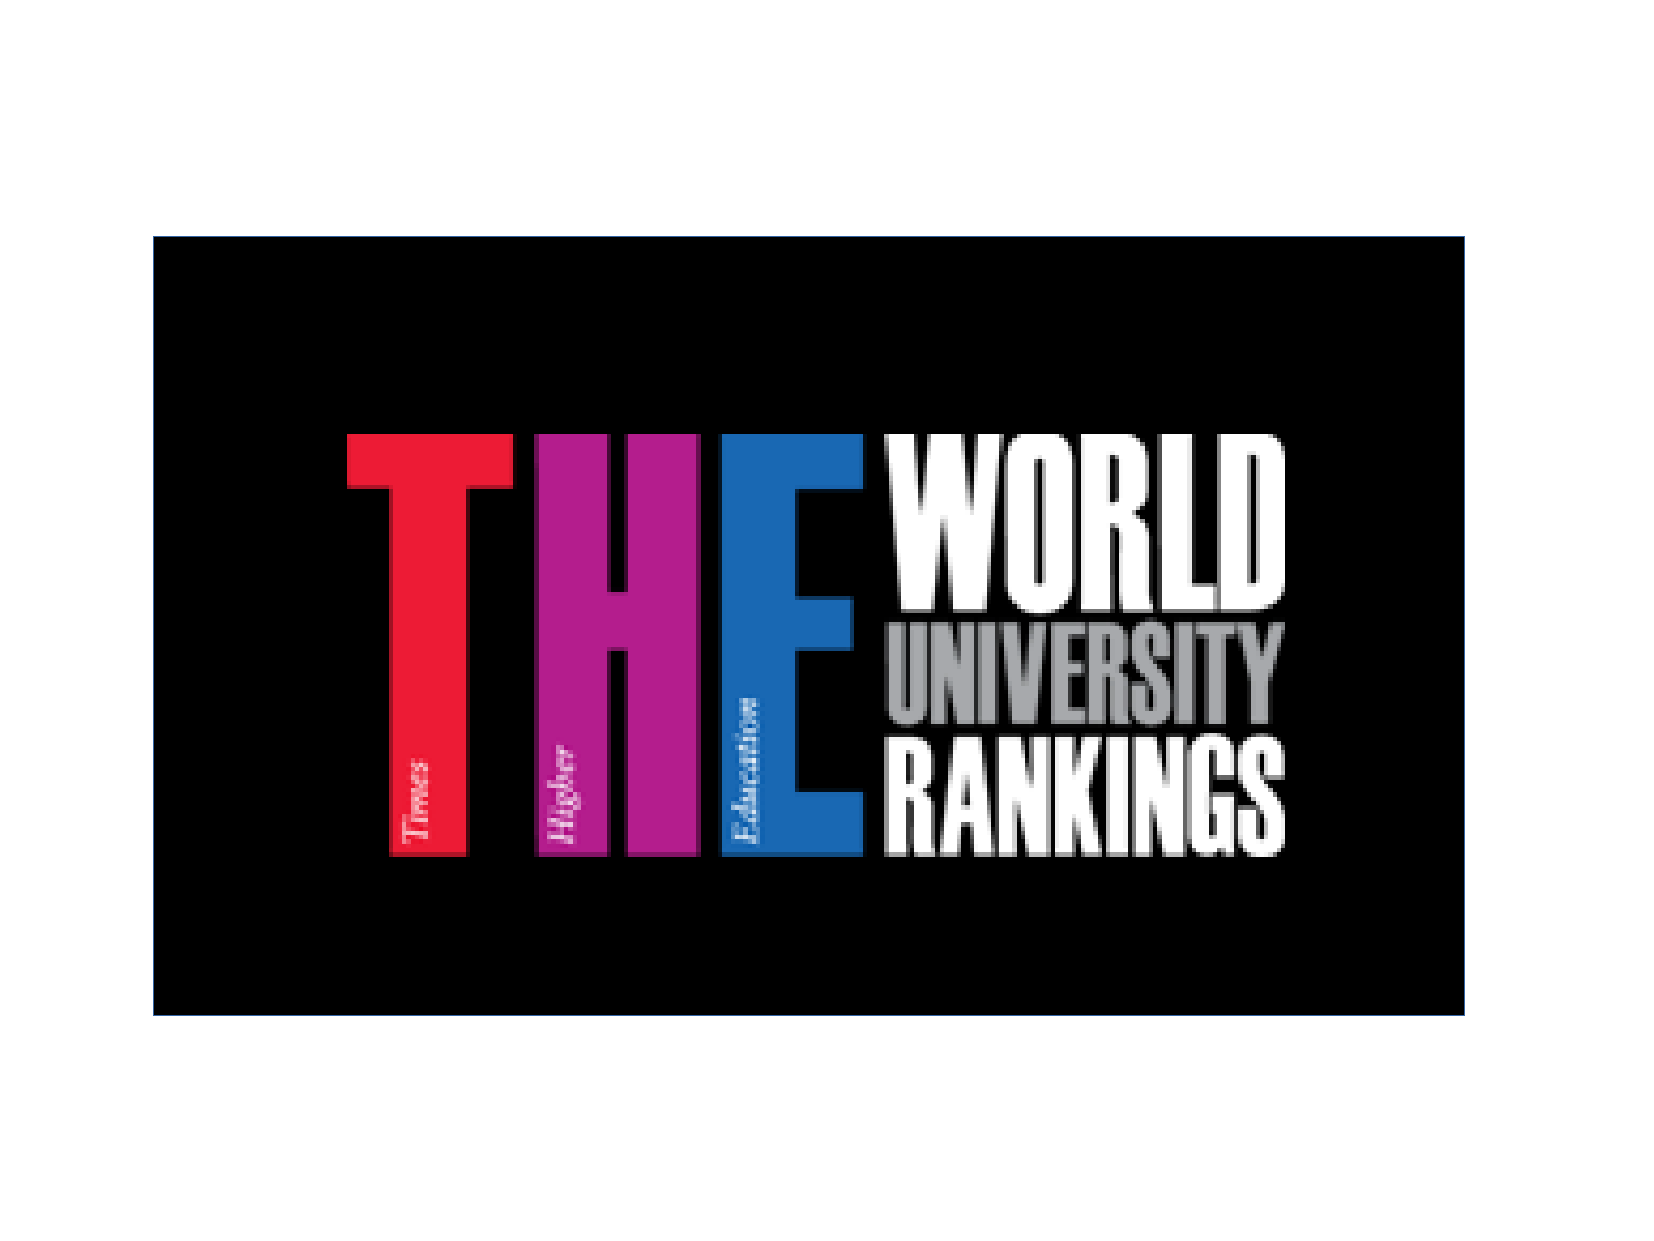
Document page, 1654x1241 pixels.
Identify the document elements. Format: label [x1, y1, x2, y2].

picture [347, 434, 1303, 857]
text_box [153, 236, 1465, 1016]
